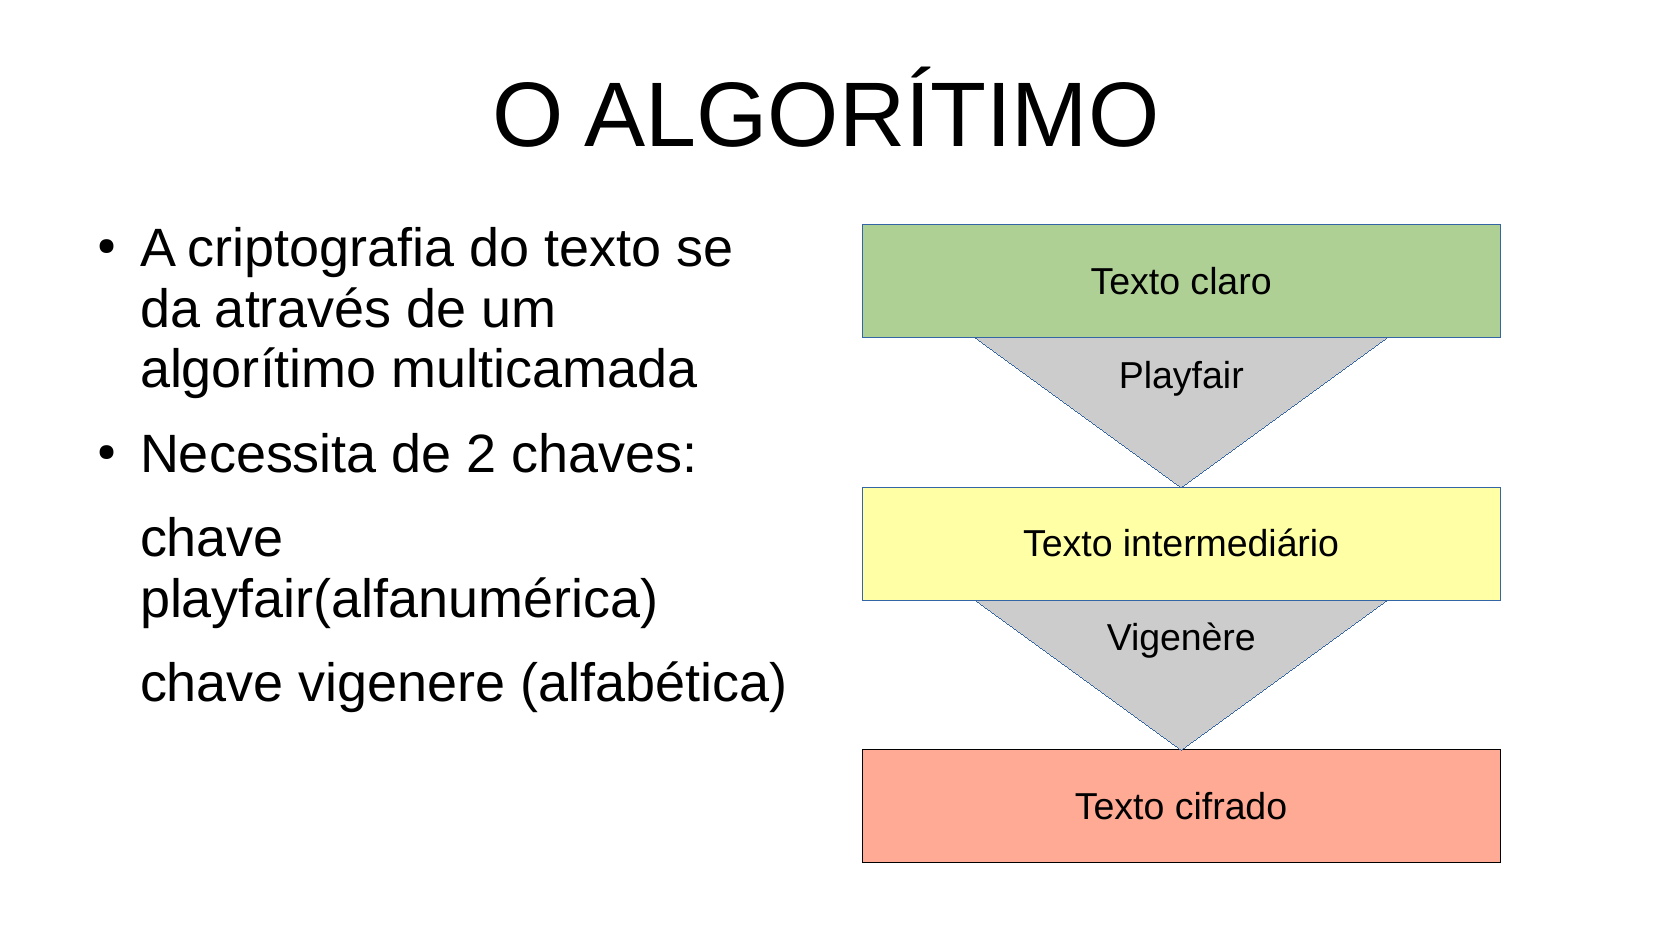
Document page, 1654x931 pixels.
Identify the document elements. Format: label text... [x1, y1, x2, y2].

text_box Texto claro [862, 224, 1501, 338]
text_box Texto cifrado [862, 749, 1501, 863]
list A criptografia do texto se da através de um algorítimo multicamada Necessita de 2 chaves: chave playfair(alfanumérica) chave vigenere (alfabética) [82, 217, 809, 758]
text_box Playfair [974, 337, 1388, 488]
text_box Vigenère [974, 600, 1388, 751]
title O ALGORÍTIMO [82, 37, 1571, 193]
text_box Texto intermediário [862, 487, 1501, 601]
